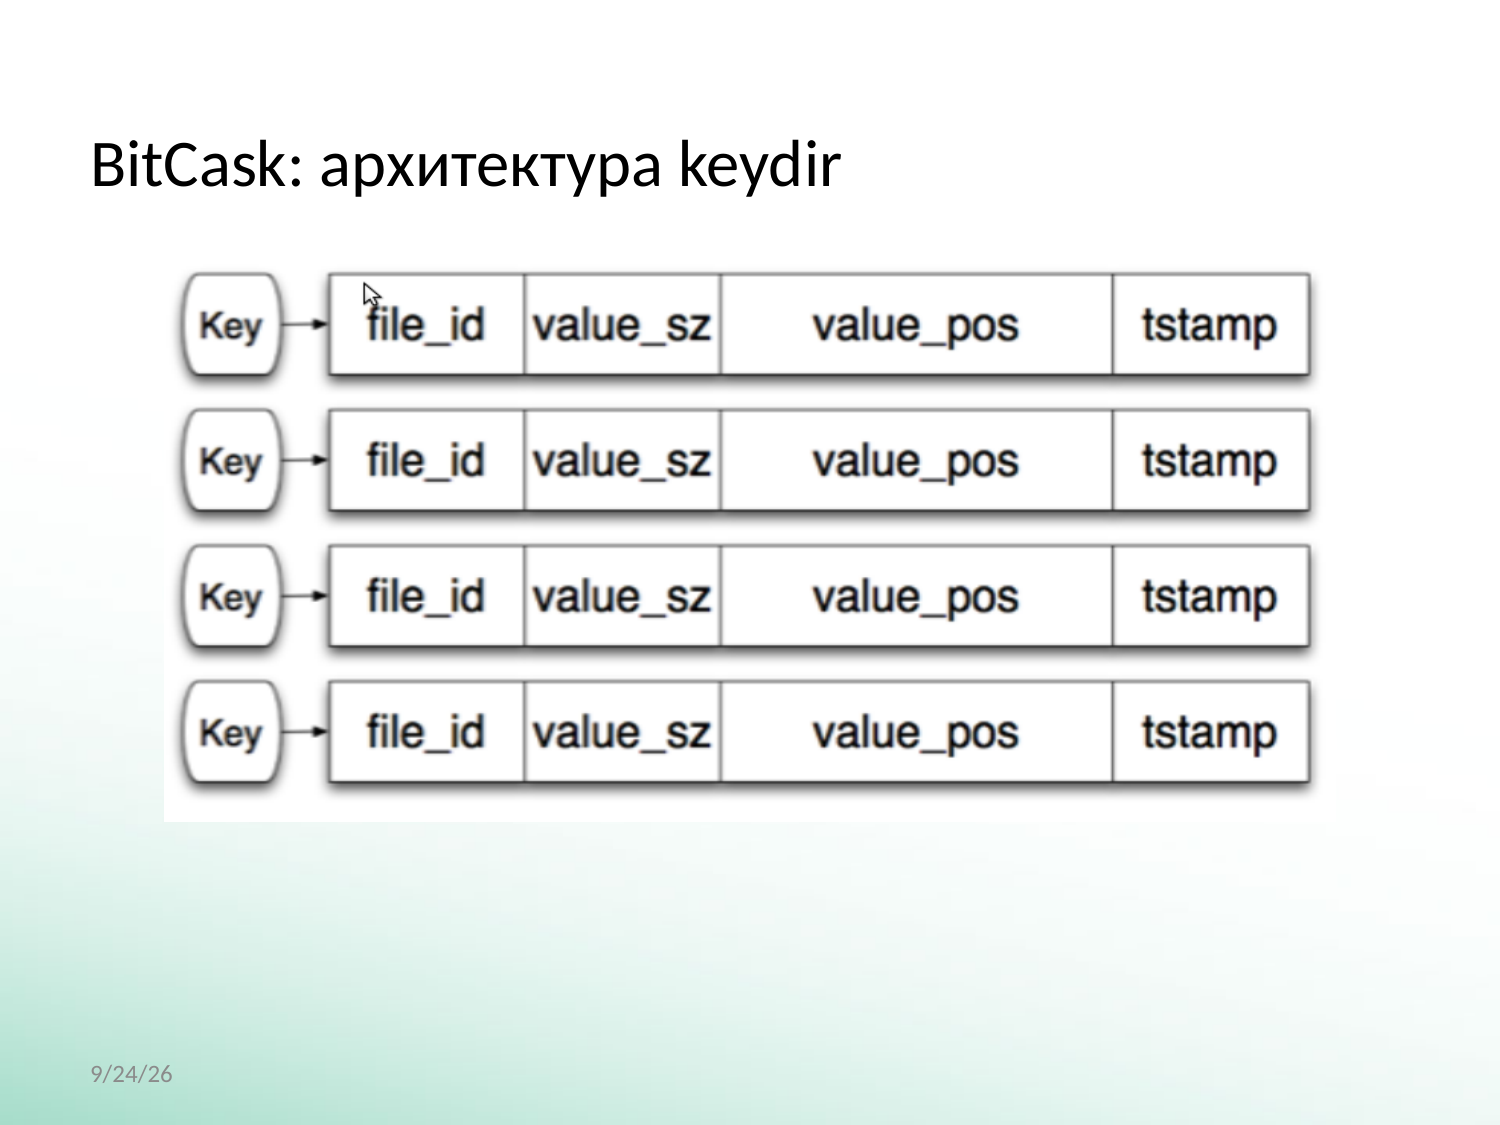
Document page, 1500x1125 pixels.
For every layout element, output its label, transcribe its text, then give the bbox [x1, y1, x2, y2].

picture [0, 0, 1500, 1125]
title BitCask: архитектура keydir [90, 99, 1441, 240]
